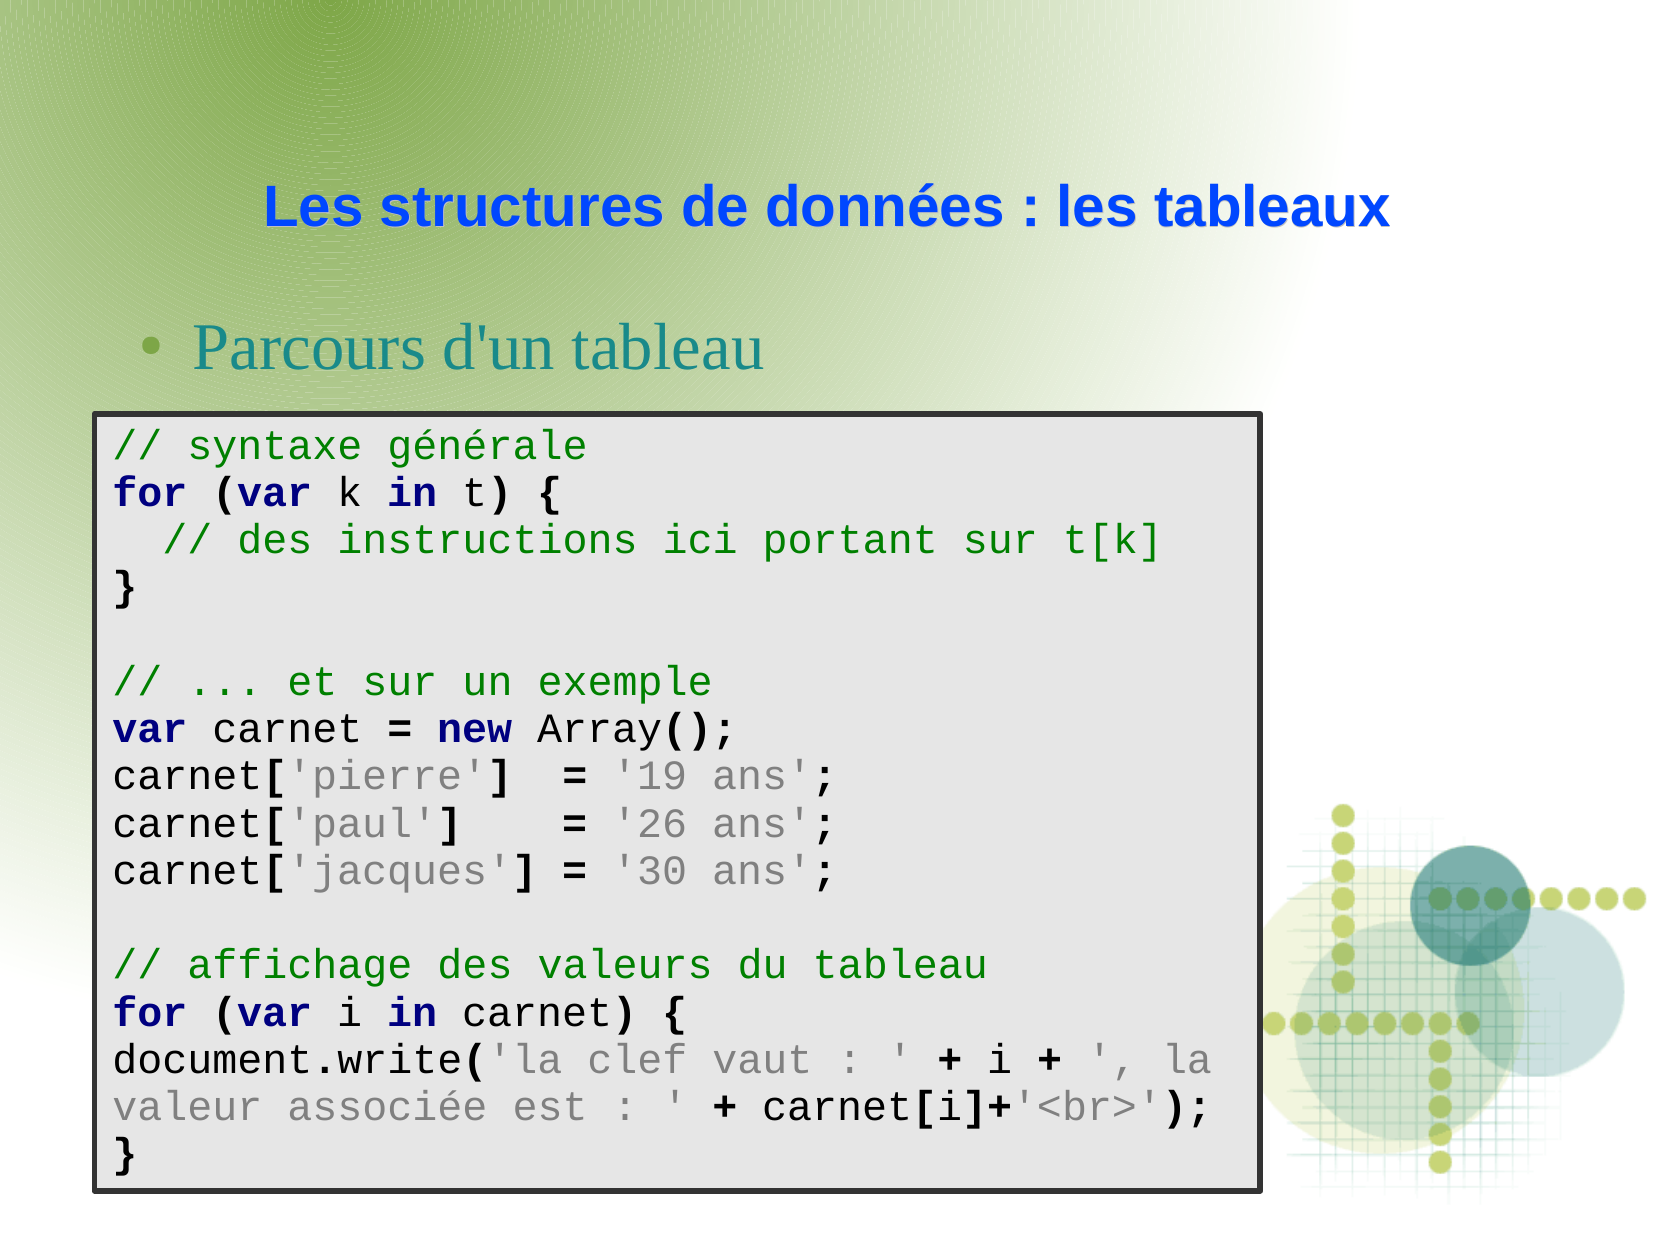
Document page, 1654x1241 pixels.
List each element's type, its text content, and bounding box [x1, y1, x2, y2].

title Les structures de données : les tableaux [121, 102, 1534, 309]
list Parcours d'un tableau [121, 309, 1534, 385]
picture [1224, 792, 1654, 1211]
text_box // syntaxe générale for (var k in t) { // des instructions ici portant sur t[k] } // ... et sur un exemple var carnet = new Array(); carnet['pierre'] = '19 ans'; carnet['paul'] = '26 ans'; carnet['jacques'] = '30 ans'; // affichage des valeurs du tableau for (var i in carnet) { document.write('la clef vaut : ' + i + ', la valeur associée est : ' + carnet[i]+'<br>'); } [94, 414, 1261, 1182]
